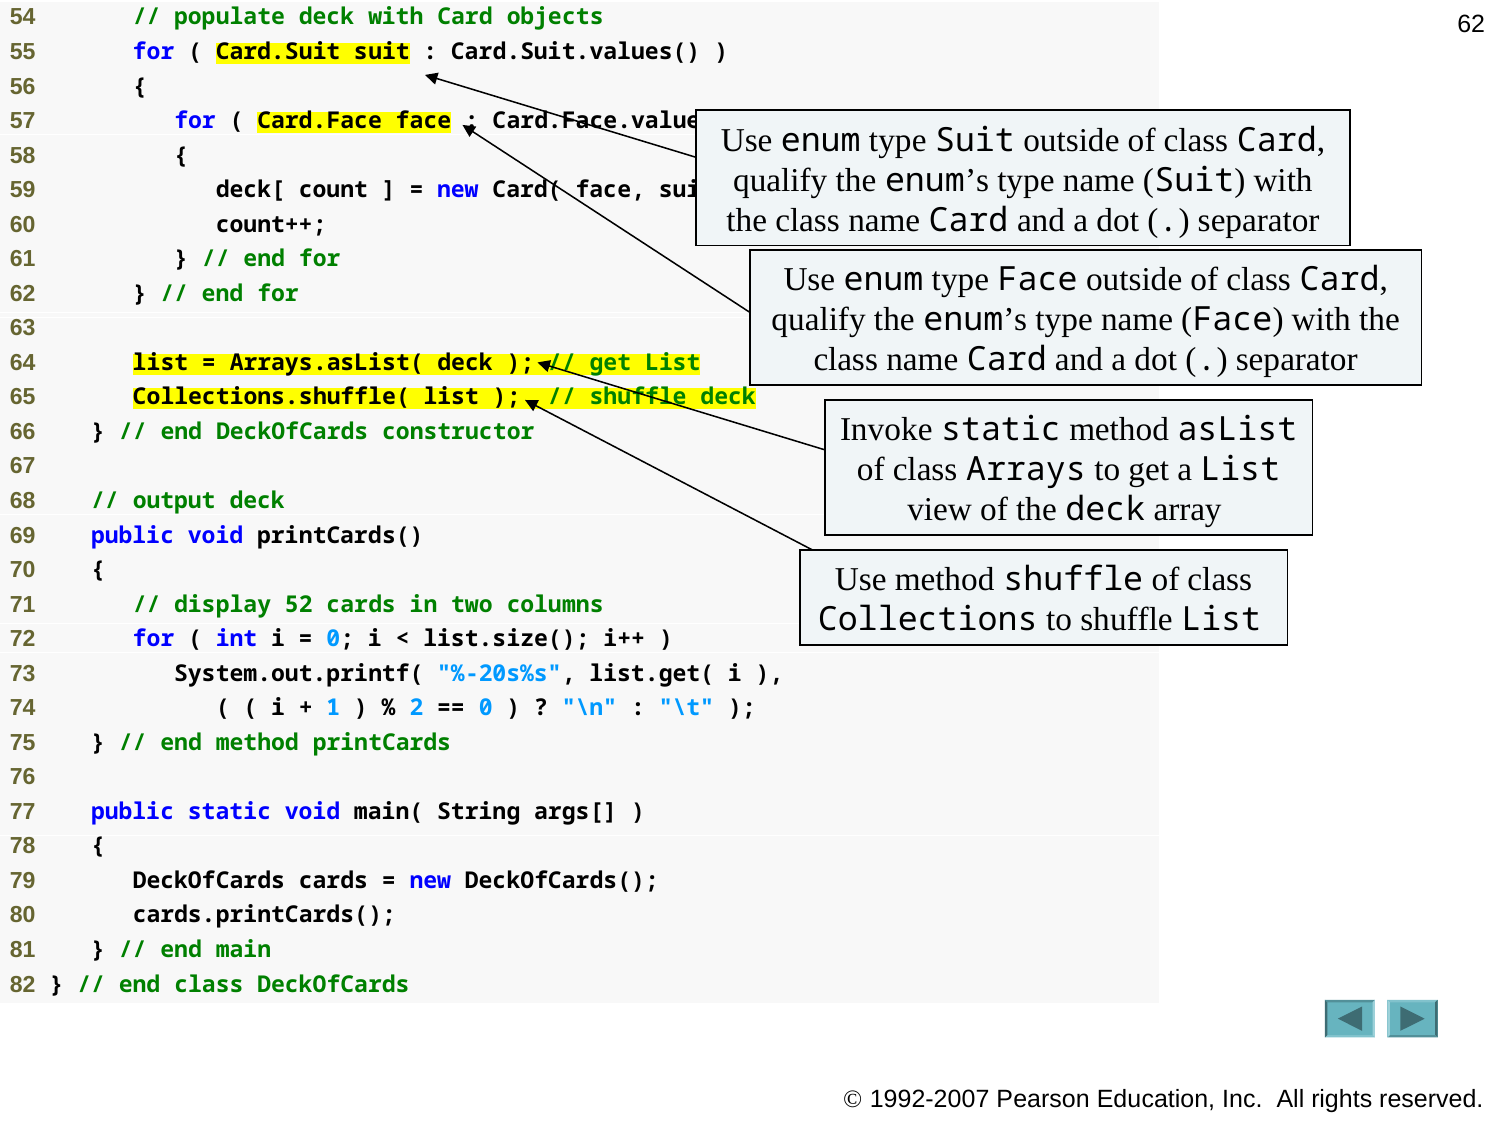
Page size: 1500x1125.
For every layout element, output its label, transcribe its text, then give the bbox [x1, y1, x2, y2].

text_box Use enum type Suit outside of class Card, qualify the enum’s type name (Suit) with the class name Card and a dot (.) separator [696, 110, 1351, 246]
text_box Invoke static method asList of class Arrays to get a List view of the deck array [825, 399, 1313, 536]
text_box Use enum type Face outside of class Card, qualify the enum’s type name (Face) with the class name Card and a dot (.) separator [749, 249, 1422, 386]
chart [0, 1, 1163, 1031]
text_box <number> [1149, 0, 1500, 79]
text_box Use method shuffle of class Collections to shuffle List [799, 549, 1288, 646]
